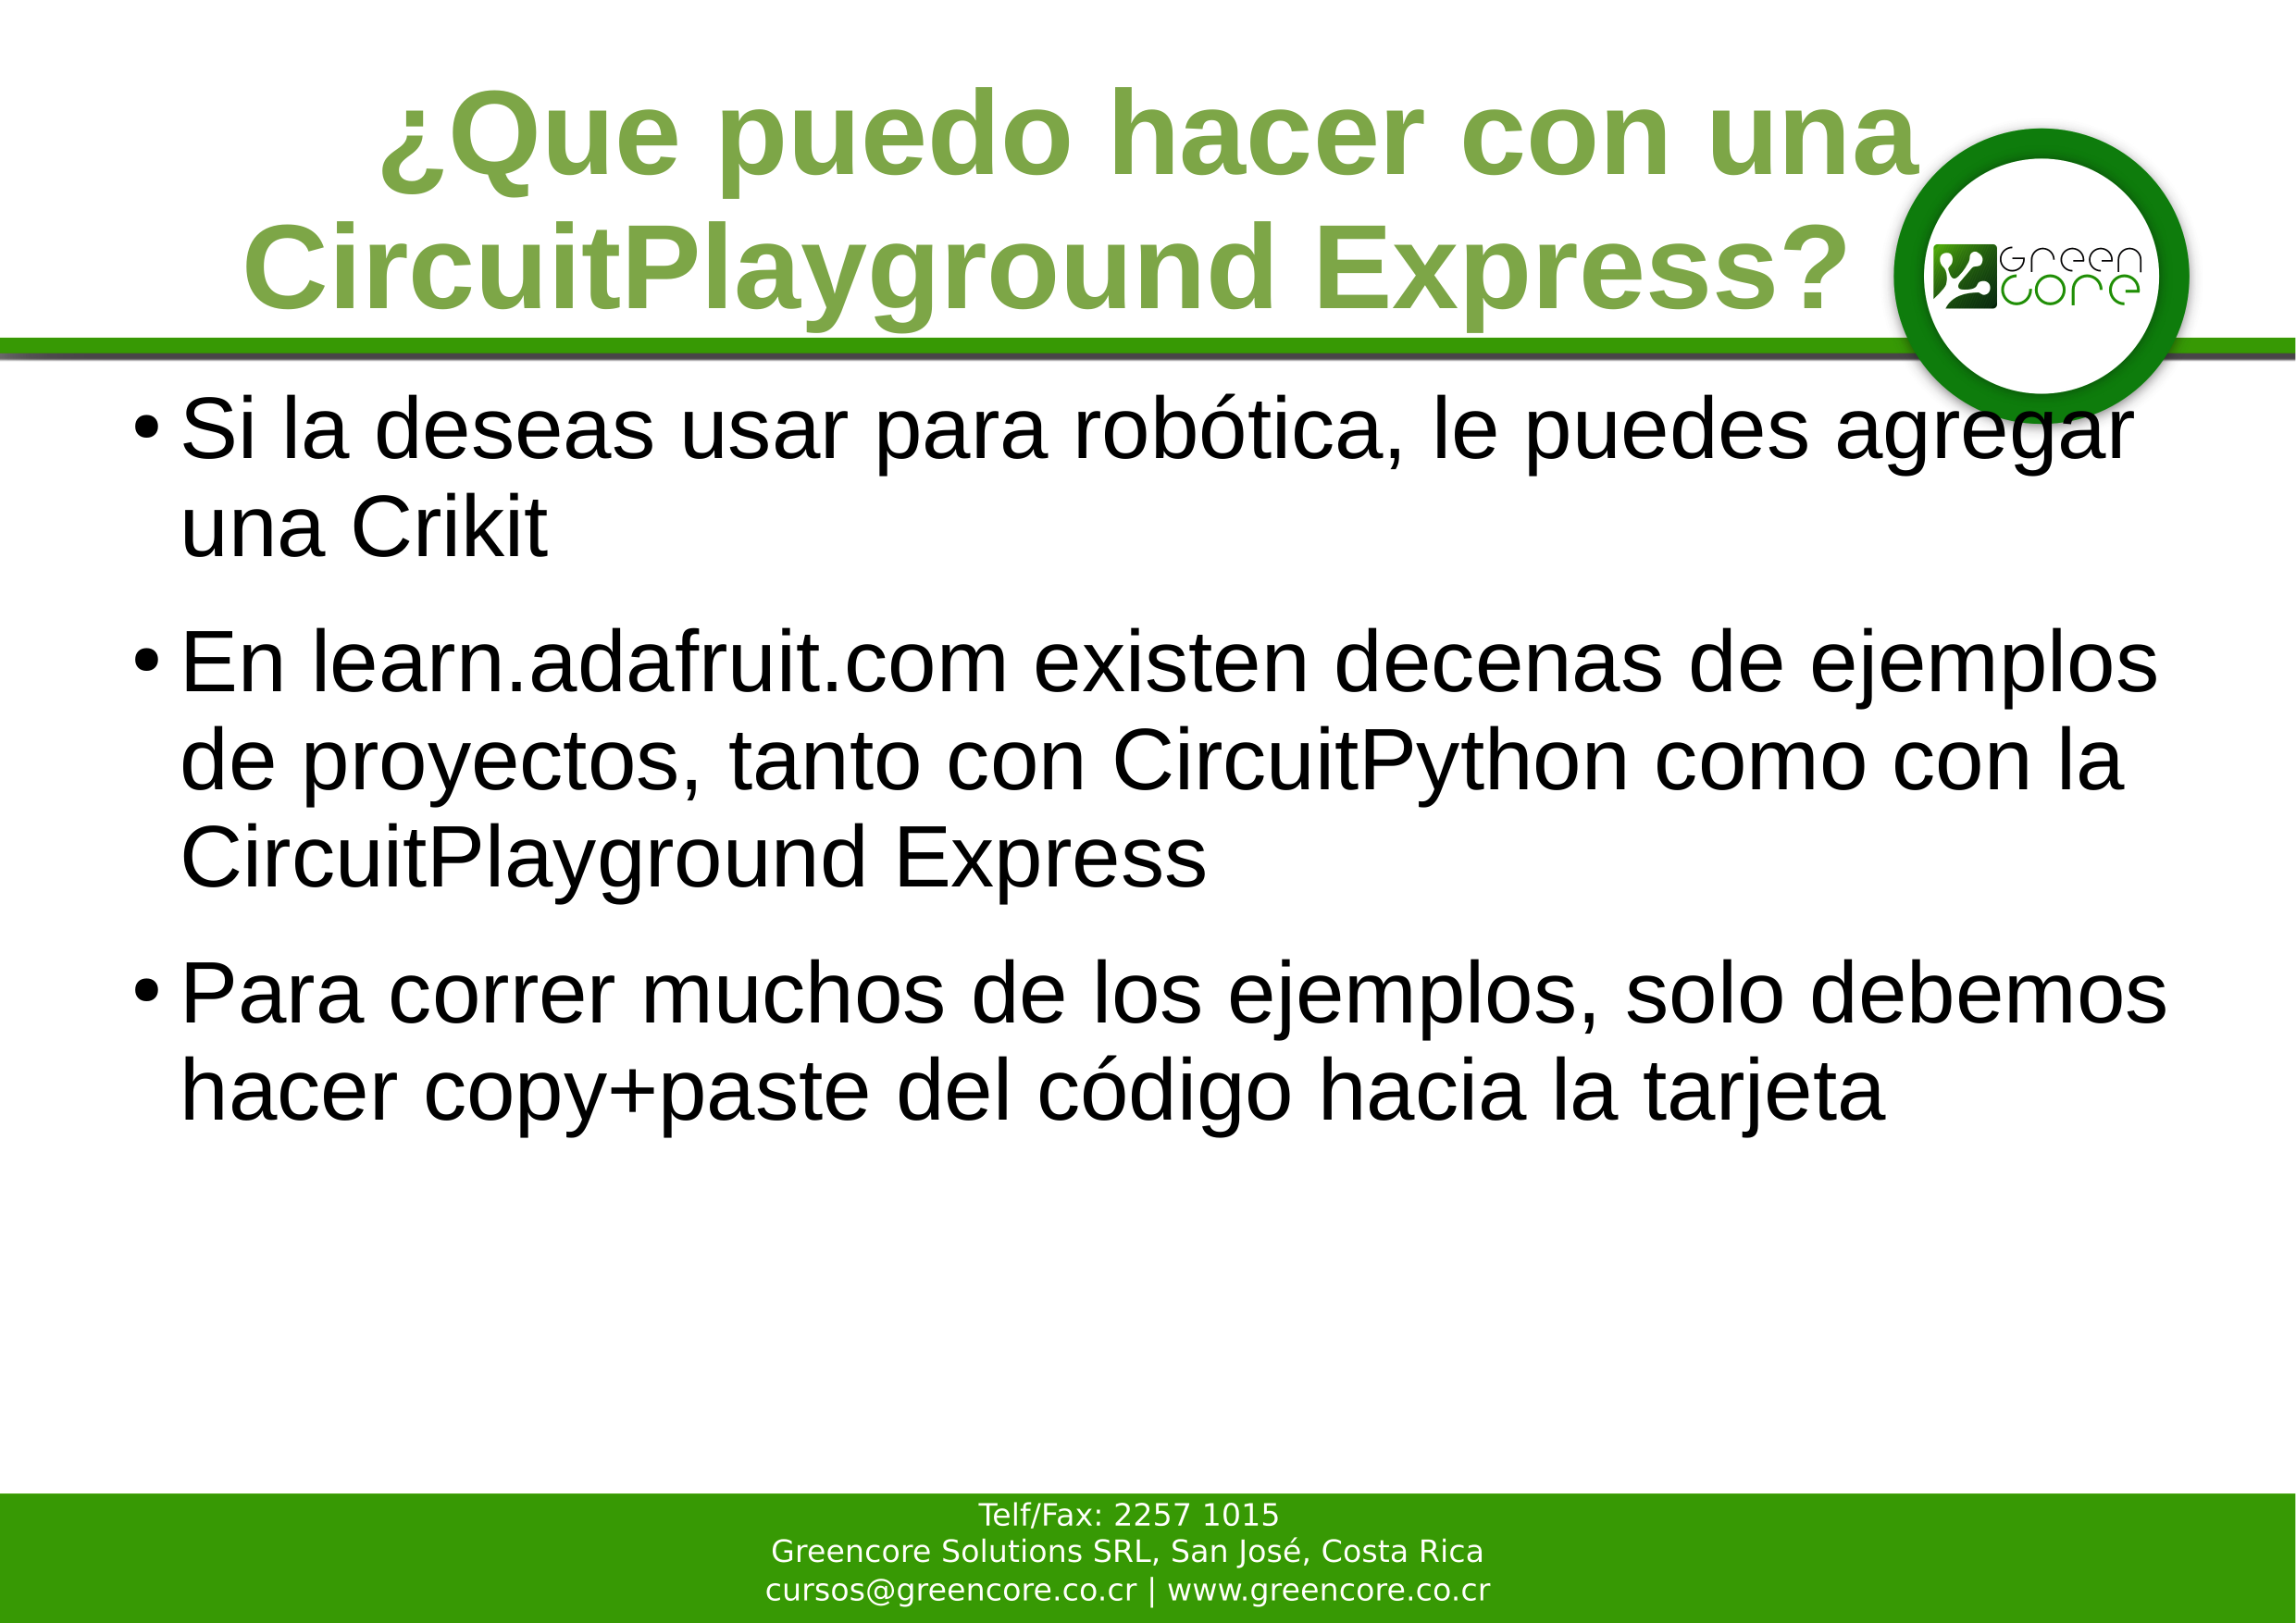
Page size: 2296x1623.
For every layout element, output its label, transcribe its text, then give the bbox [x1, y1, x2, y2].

title ¿Que puedo hacer con una CircuitPlayground Express? [115, 64, 2181, 336]
list Si la deseas usar para robótica, le puedes agregar una Crikit En learn.adafruit.com existen decenas de ejemplos de proyectos, tanto con CircuitPython como con la CircuitPlayground Express Para correr muchos de los ejemplos, solo debemos hacer copy+paste del código hacia la tarjeta [115, 379, 2181, 1321]
picture [0, 0, 2296, 1623]
